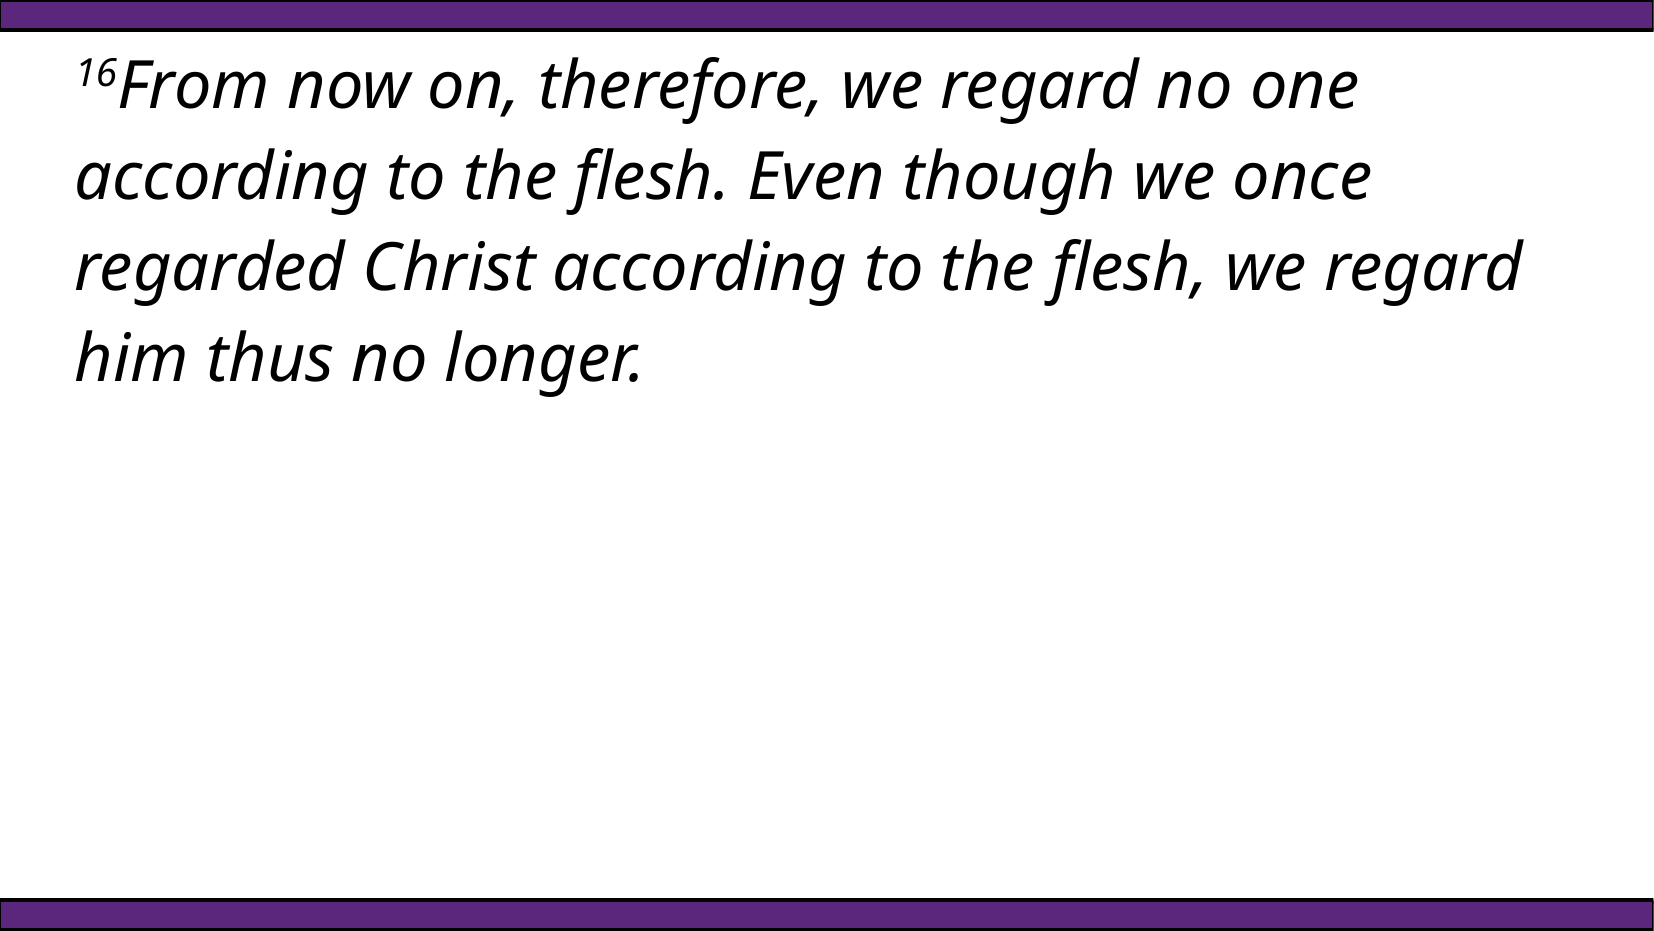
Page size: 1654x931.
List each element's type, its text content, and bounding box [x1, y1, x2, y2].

text_box [0, 900, 1654, 931]
text_box [0, 0, 1654, 31]
picture [0, 31, 1654, 900]
text_box 16From now on, therefore, we regard no one according to the flesh. Even though we once regarded Christ according to the flesh, we regard him thus no longer. [60, 30, 1591, 400]
